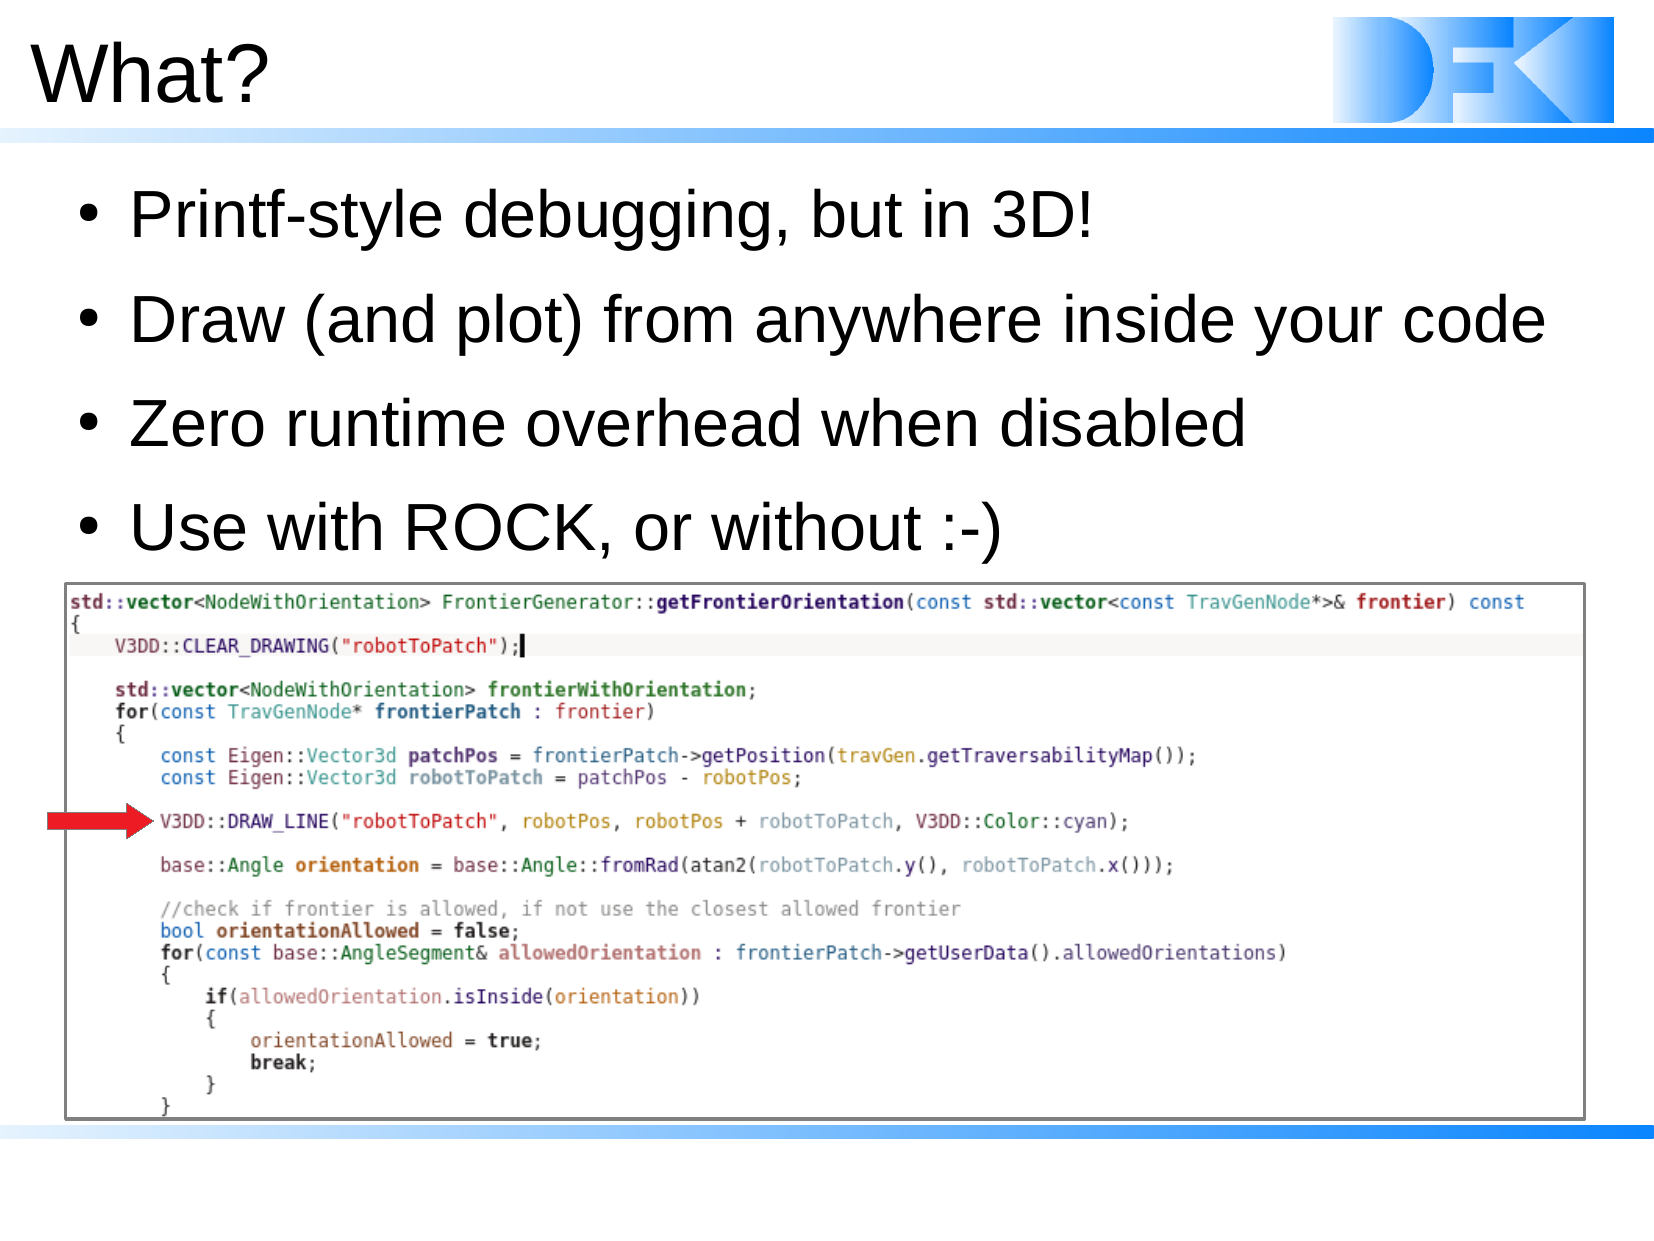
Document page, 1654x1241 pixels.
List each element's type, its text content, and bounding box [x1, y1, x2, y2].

picture [1332, 17, 1614, 123]
text_box [47, 803, 154, 839]
list Printf-style debugging, but in 3D! Draw (and plot) from anywhere inside your code Zero runtime overhead when disabled Use with ROCK, or without :-) [59, 177, 1606, 897]
title What? [30, 8, 1291, 139]
picture [67, 584, 1583, 1118]
